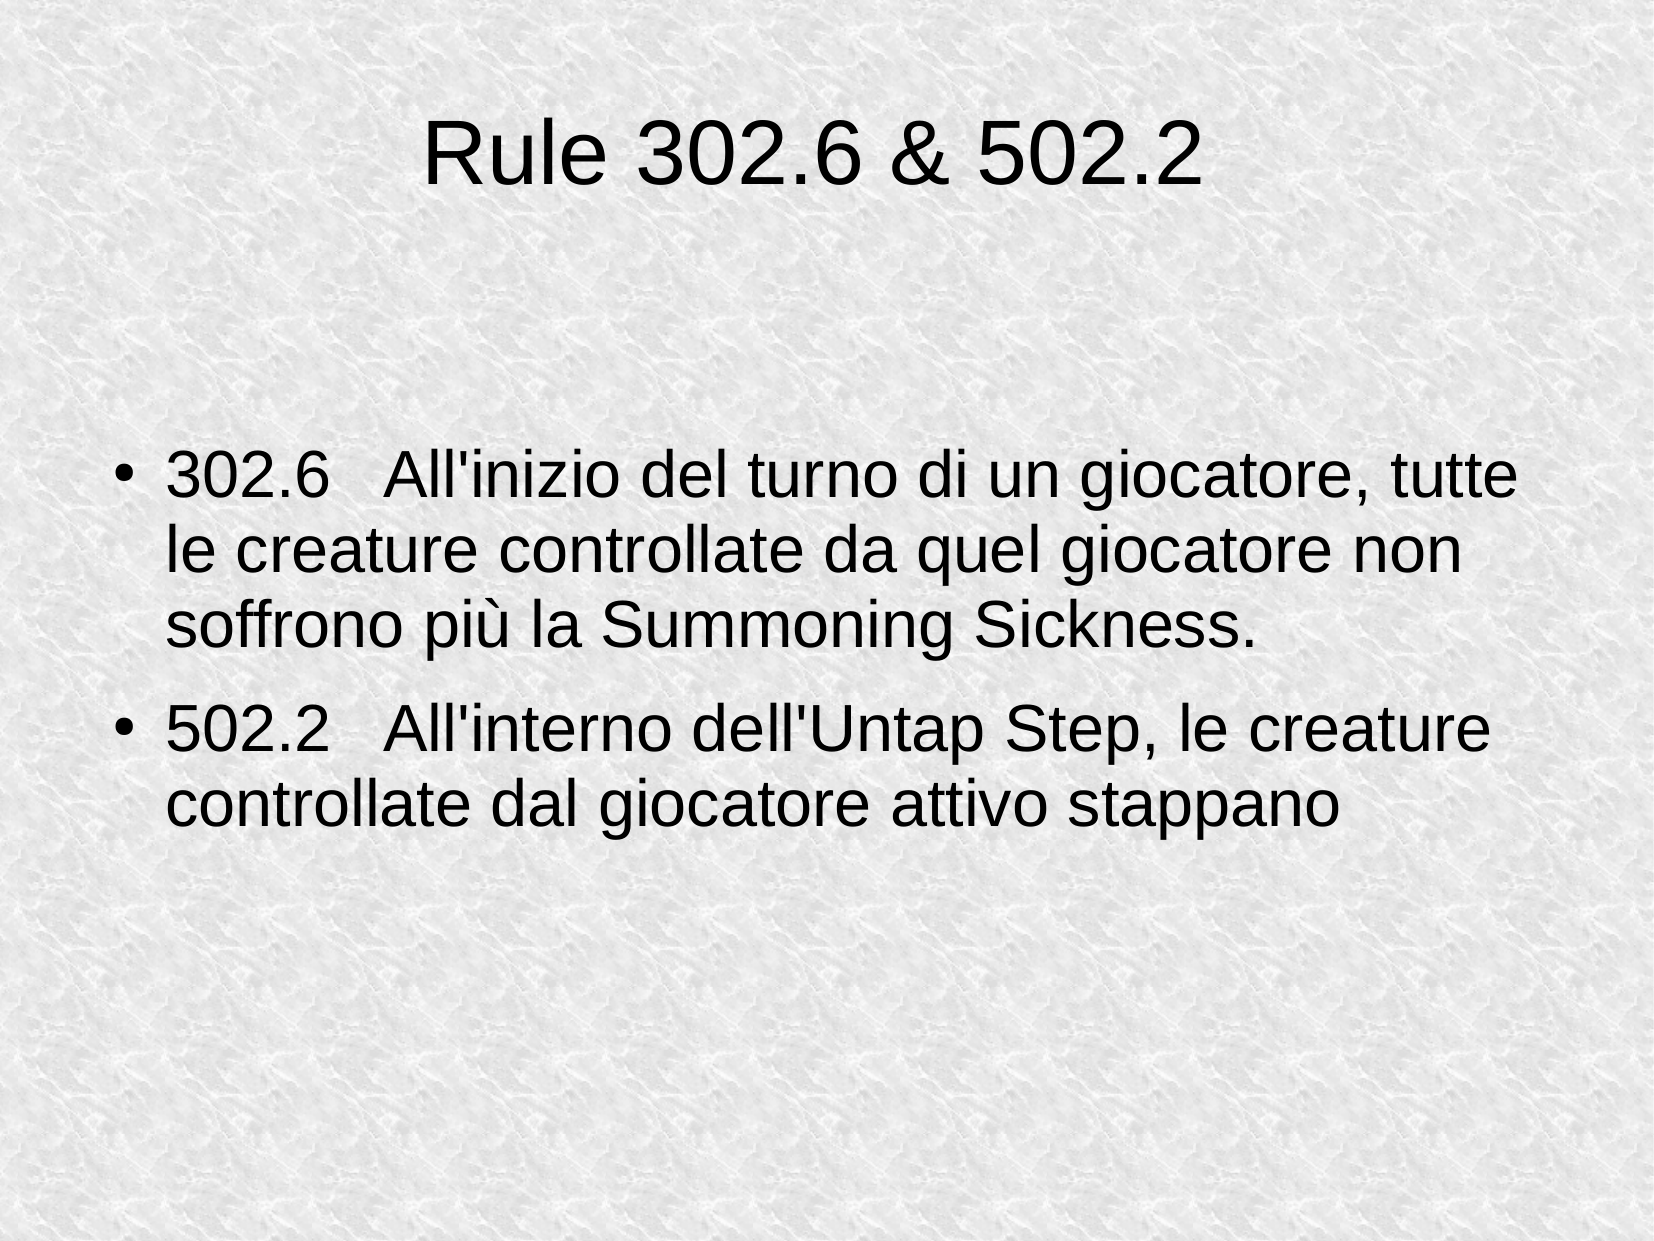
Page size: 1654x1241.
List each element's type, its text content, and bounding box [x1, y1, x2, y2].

title Rule 302.6 & 502.2 [82, 49, 1571, 257]
picture [0, 0, 1654, 1241]
list 302.6 All'inizio del turno di un giocatore, tutte le creature controllate da quel giocatore non soffrono più la Summoning Sickness. 502.2 All'interno dell'Untap Step, le creature controllate dal giocatore attivo stappano [94, 437, 1583, 1145]
